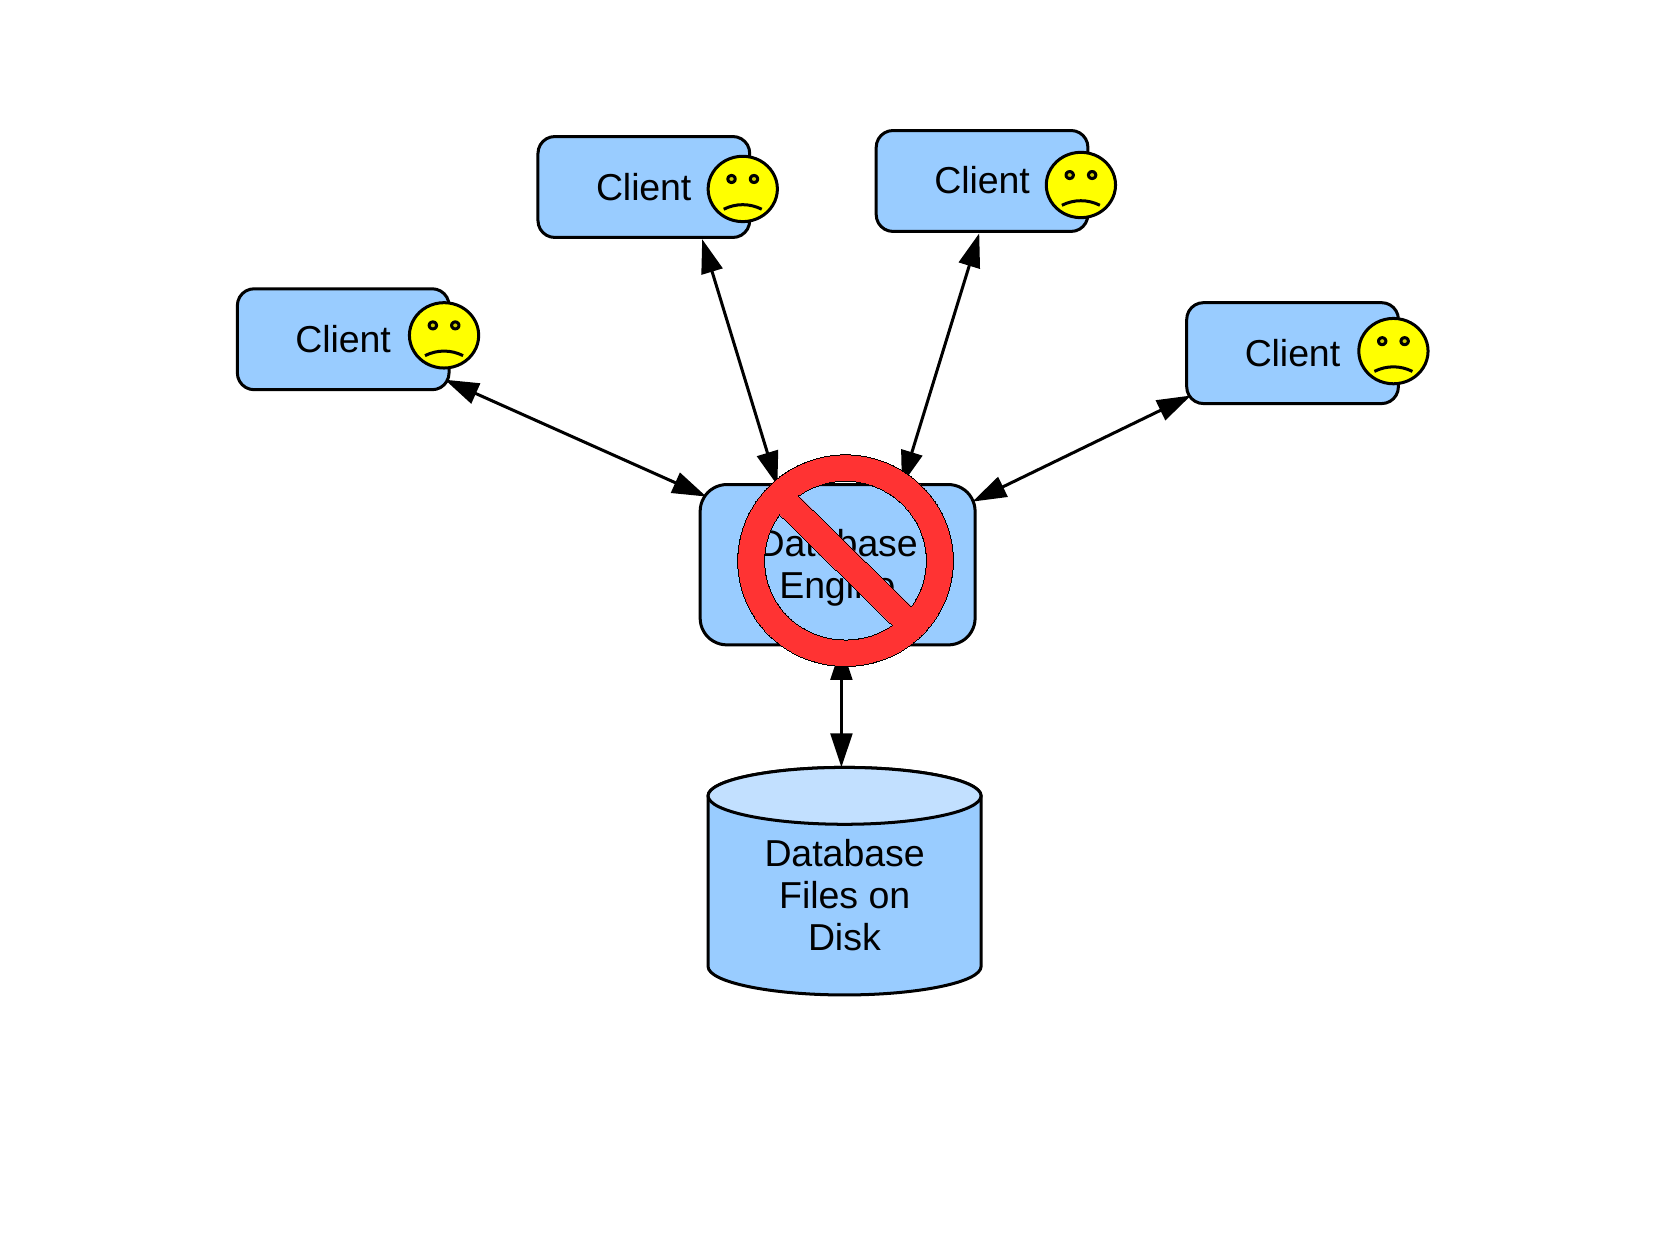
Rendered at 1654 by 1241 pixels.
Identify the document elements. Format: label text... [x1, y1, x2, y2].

text_box Database Engine [700, 484, 779, 645]
text_box Database Engine [913, 484, 976, 645]
text_box [1046, 152, 1116, 218]
text_box [737, 454, 954, 667]
text_box Client [1186, 302, 1399, 404]
text_box [409, 302, 479, 369]
text_box [1358, 318, 1429, 384]
text_box Client [537, 136, 750, 238]
text_box Root page [708, 767, 982, 825]
text_box Database Files on Disk [708, 797, 982, 995]
text_box [708, 156, 778, 222]
text_box Database Engine [765, 516, 891, 640]
text_box Client [237, 288, 450, 390]
text_box Database Engine [800, 484, 926, 605]
text_box Client [876, 130, 1088, 232]
